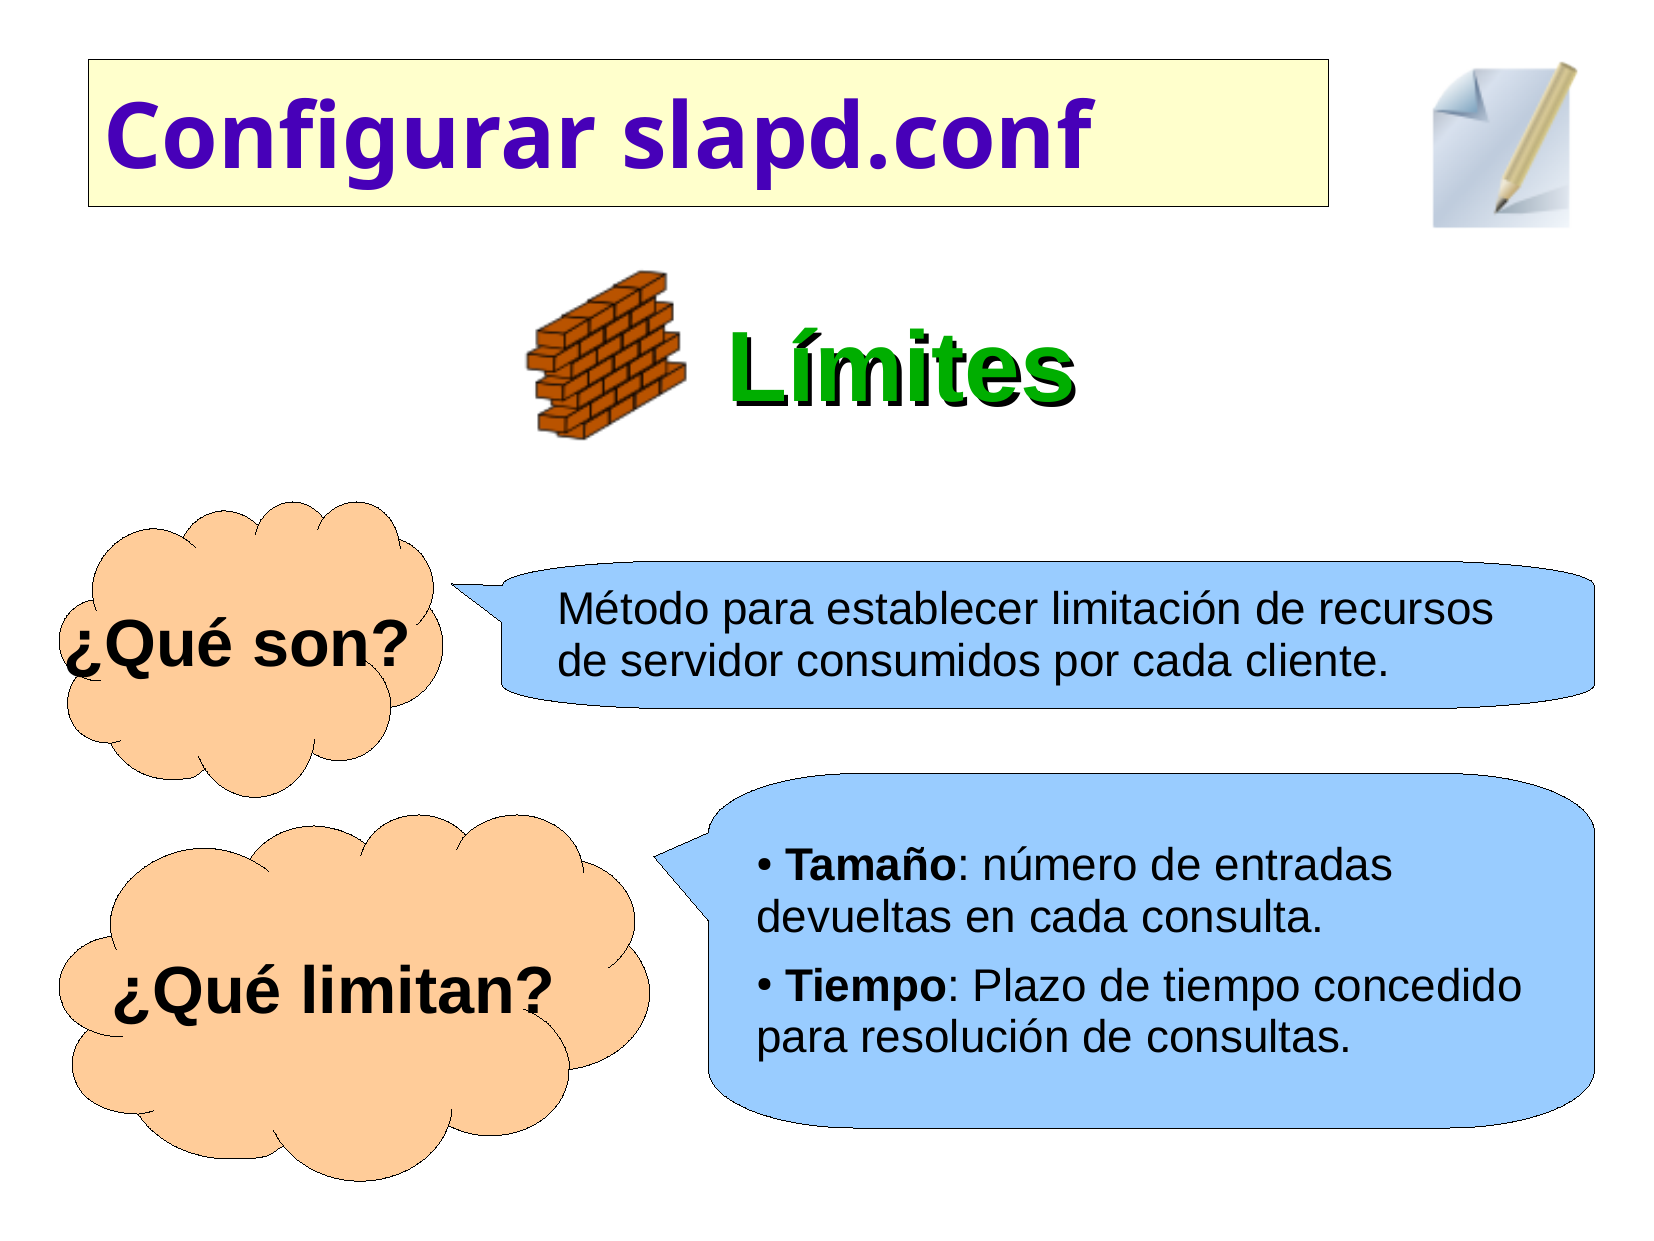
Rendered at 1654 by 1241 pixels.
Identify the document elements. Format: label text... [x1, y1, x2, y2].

text_box Método para establecer limitación de recursos de servidor consumidos por cada cliente. [451, 561, 1595, 709]
picture [1417, 58, 1595, 237]
text_box Tamaño: número de entradas devueltas en cada consulta. Tiempo: Plazo de tiempo concedido para resolución de consultas. [653, 773, 1595, 1129]
picture [519, 265, 702, 449]
text_box Configurar slapd.conf [88, 59, 1329, 207]
text_box ¿Qué limitan? [59, 814, 650, 1182]
text_box Límites [711, 304, 1091, 431]
text_box ¿Qué son? [59, 501, 443, 798]
